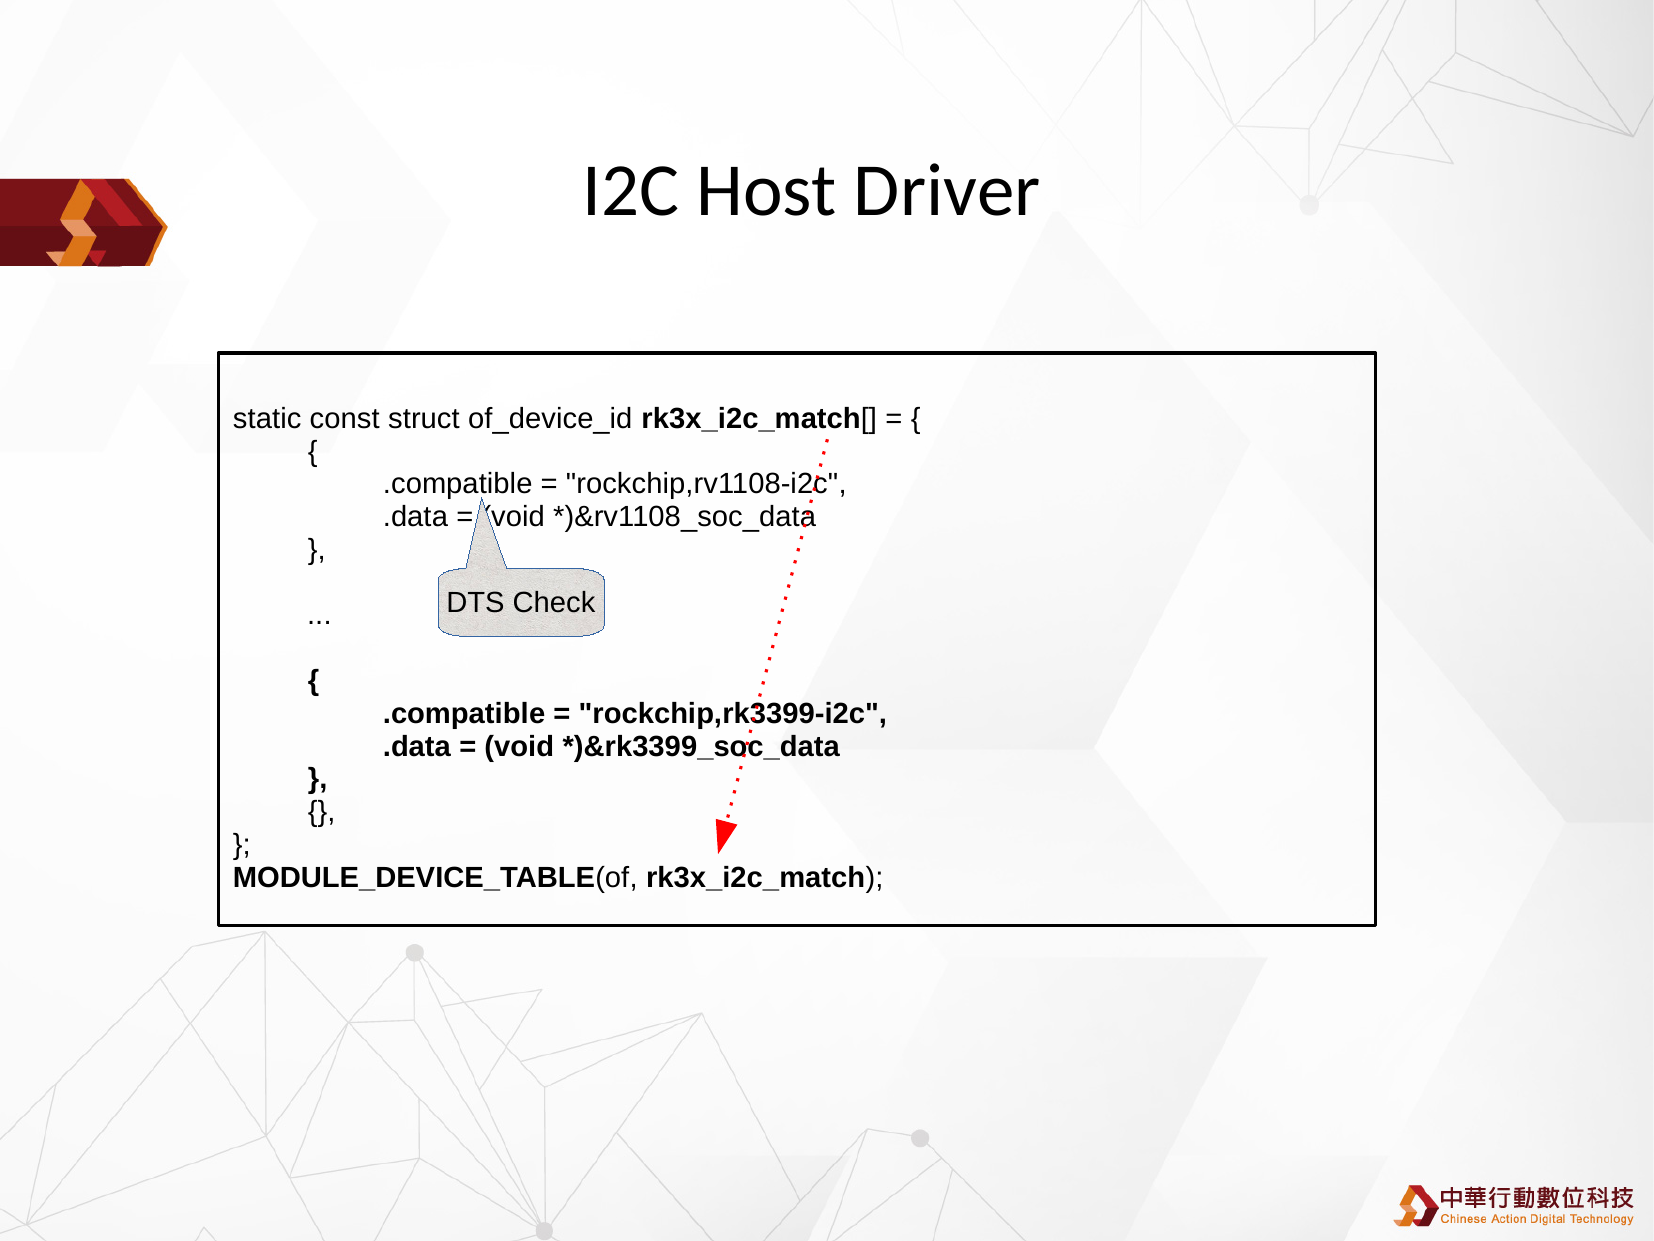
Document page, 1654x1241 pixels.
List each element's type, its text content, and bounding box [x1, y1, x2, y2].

text_box DTS Check [438, 497, 605, 637]
title I2C Host Driver [118, 112, 1506, 281]
text_box static const struct of_device_id rk3x_i2c_match[] = { { .compatible = "rockchip,rv1108-i2c", .data = (void *)&rv1108_soc_data }, ... { .compatible = "rockchip,rk3399-i2c", .data = (void *)&rk3399_soc_data }, {}, }; MODULE_DEVICE_TABLE(of, rk3x_i2c_match); [220, 394, 1355, 901]
picture [0, 0, 1654, 1241]
